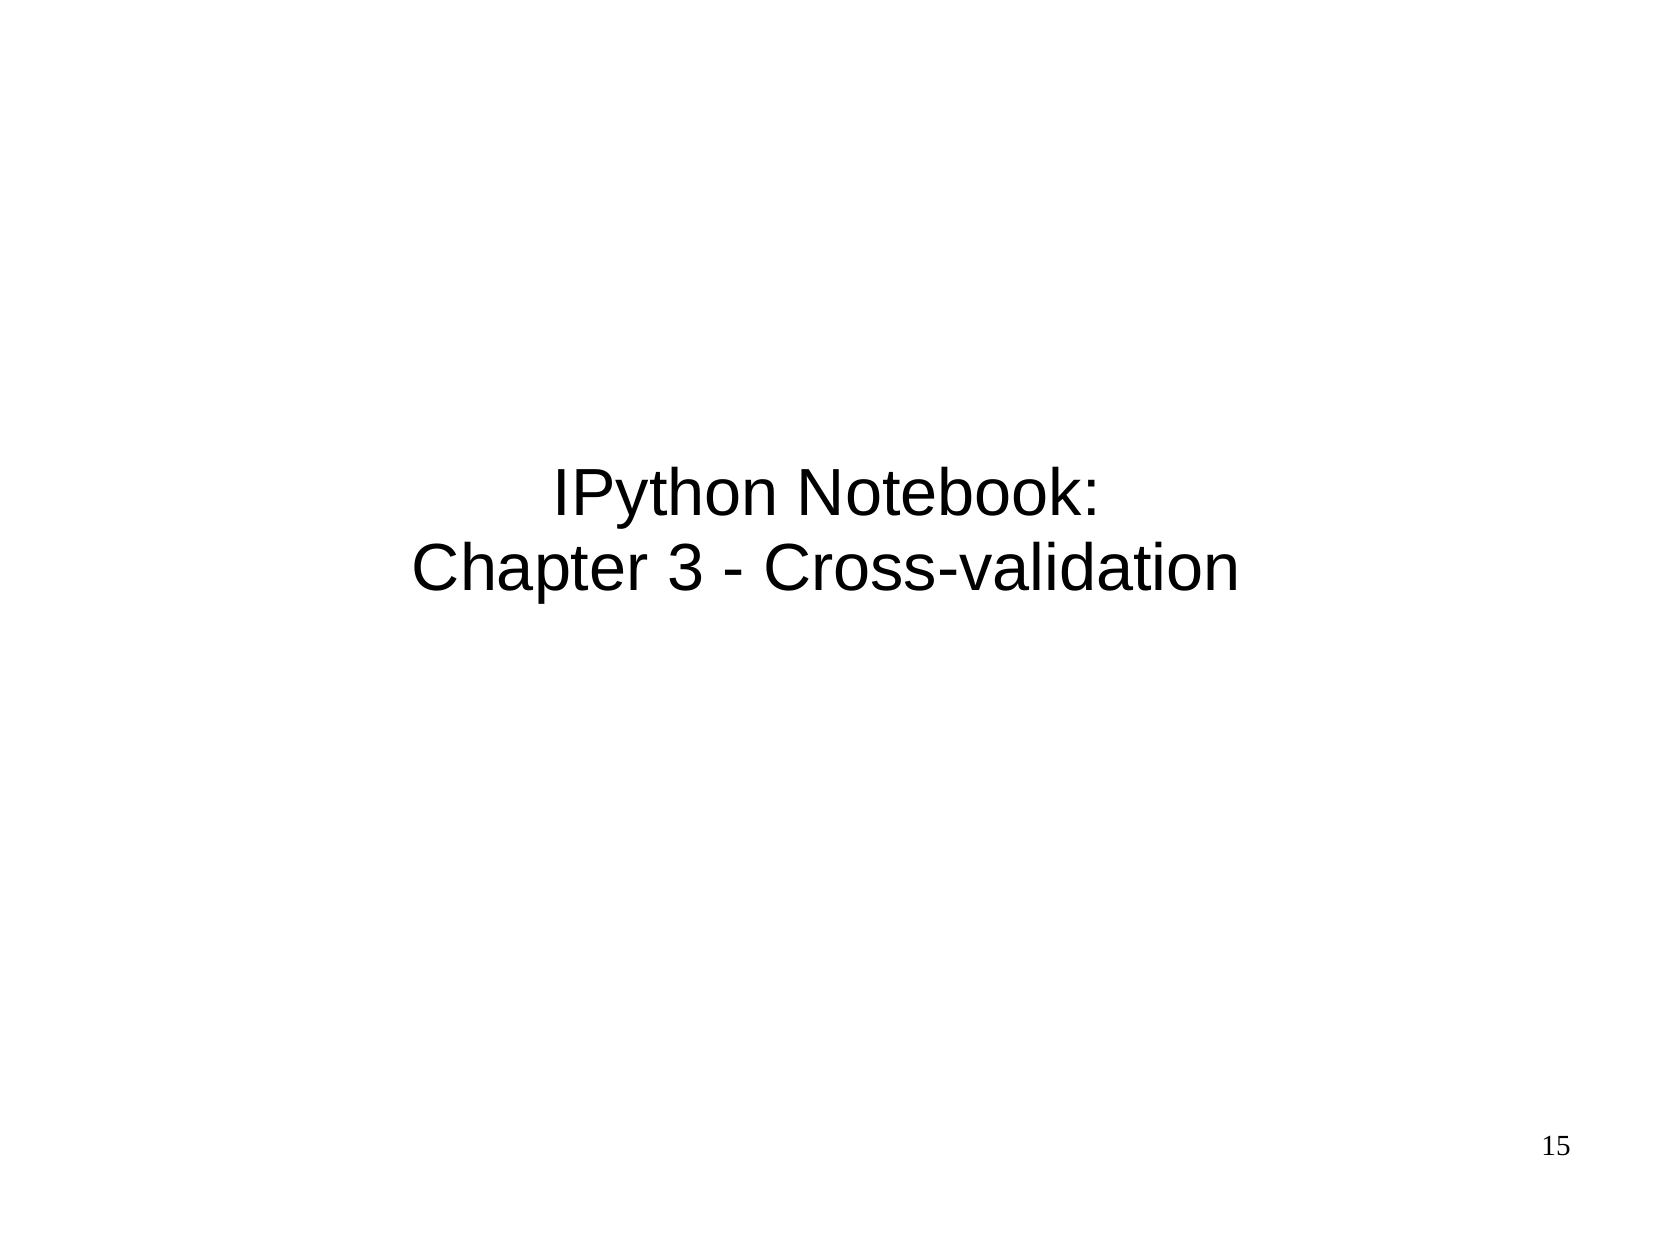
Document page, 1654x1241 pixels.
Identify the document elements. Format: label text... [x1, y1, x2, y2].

subtitle IPython Notebook: Chapter 3 - Cross-validation [82, 49, 1571, 1010]
